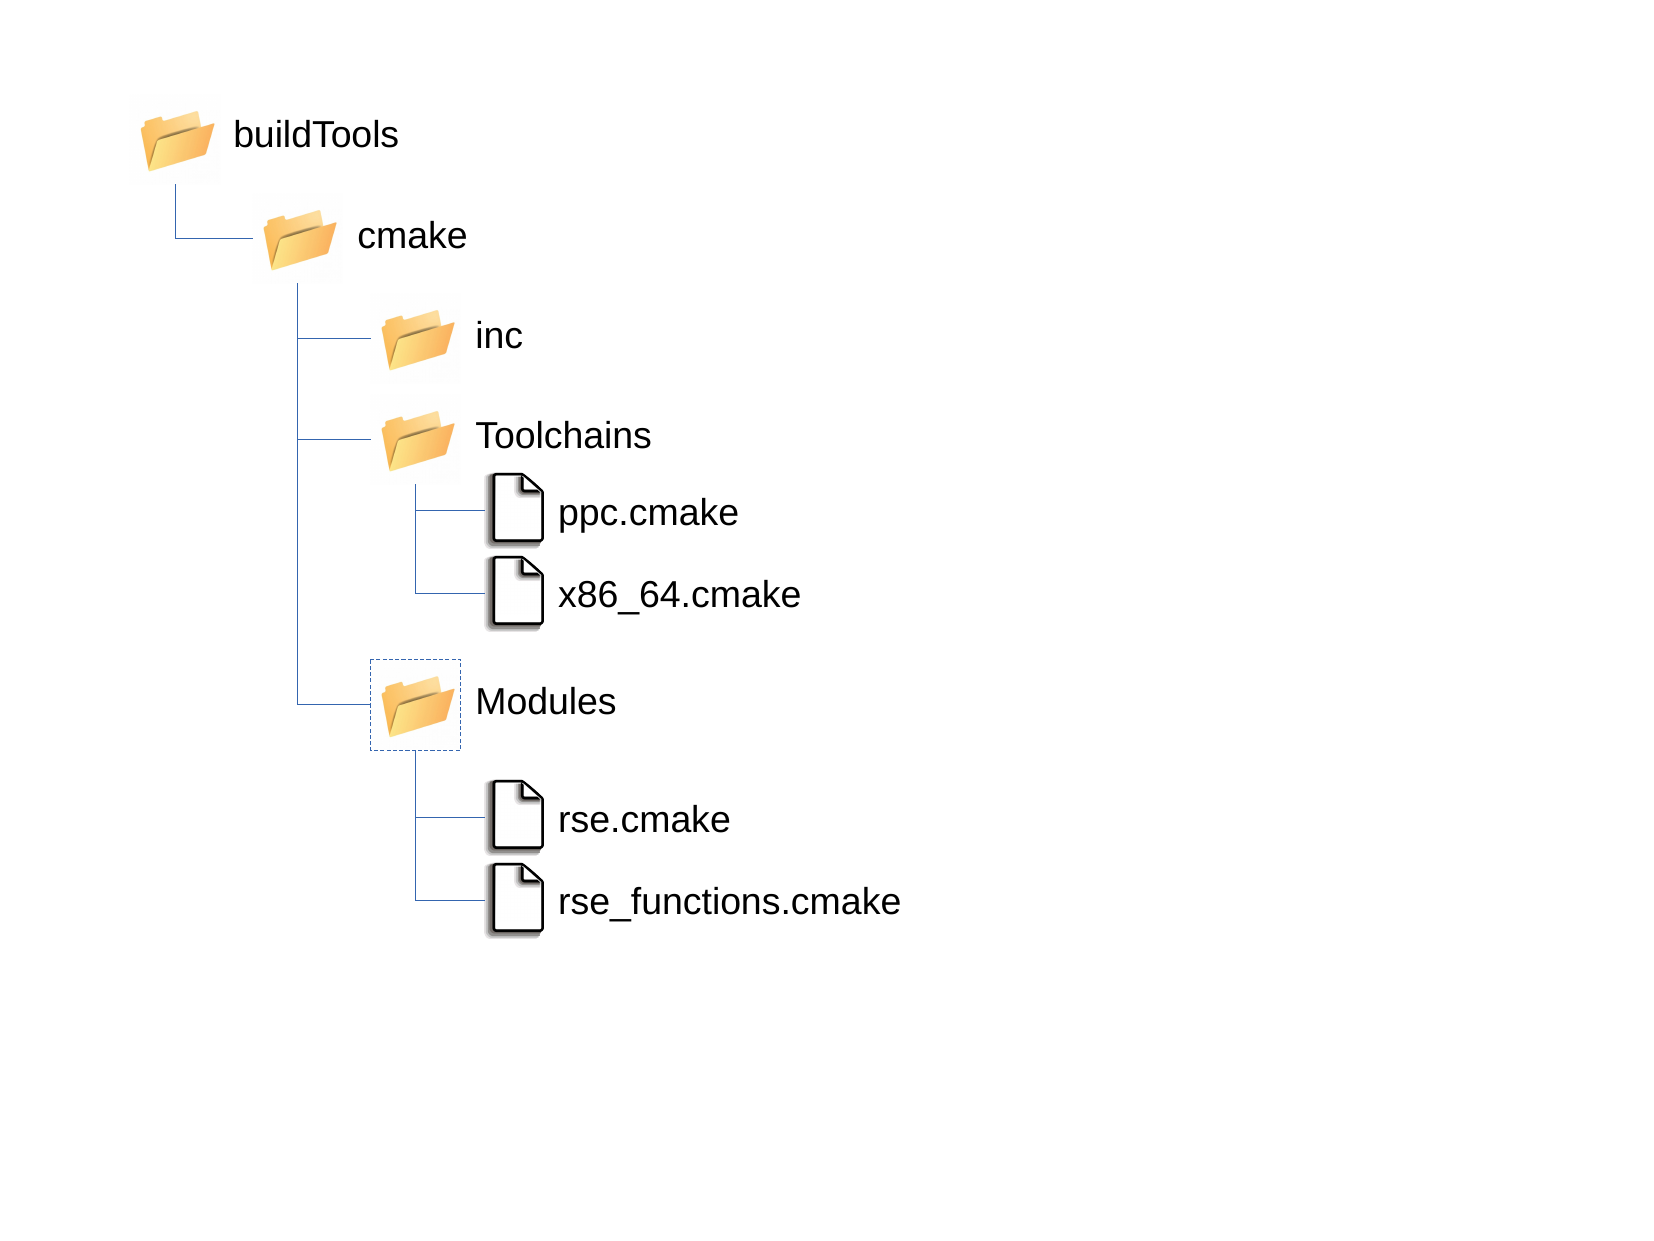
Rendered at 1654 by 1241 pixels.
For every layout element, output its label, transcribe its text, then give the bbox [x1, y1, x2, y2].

text_box Modules [460, 673, 745, 731]
text_box cmake [342, 206, 591, 264]
picture [370, 659, 461, 751]
text_box Toolchains [460, 407, 910, 465]
picture [484, 779, 544, 856]
picture [252, 193, 343, 284]
picture [484, 555, 544, 632]
text_box rse_functions.cmake [543, 873, 1004, 931]
text_box rse.cmake [543, 790, 863, 848]
picture [370, 394, 461, 485]
picture [484, 472, 544, 549]
text_box buildTools [218, 106, 438, 164]
picture [129, 94, 221, 185]
text_box inc [460, 307, 851, 365]
picture [370, 293, 461, 384]
text_box ppc.cmake [543, 483, 863, 541]
picture [484, 862, 544, 939]
text_box x86_64.cmake [543, 566, 863, 624]
